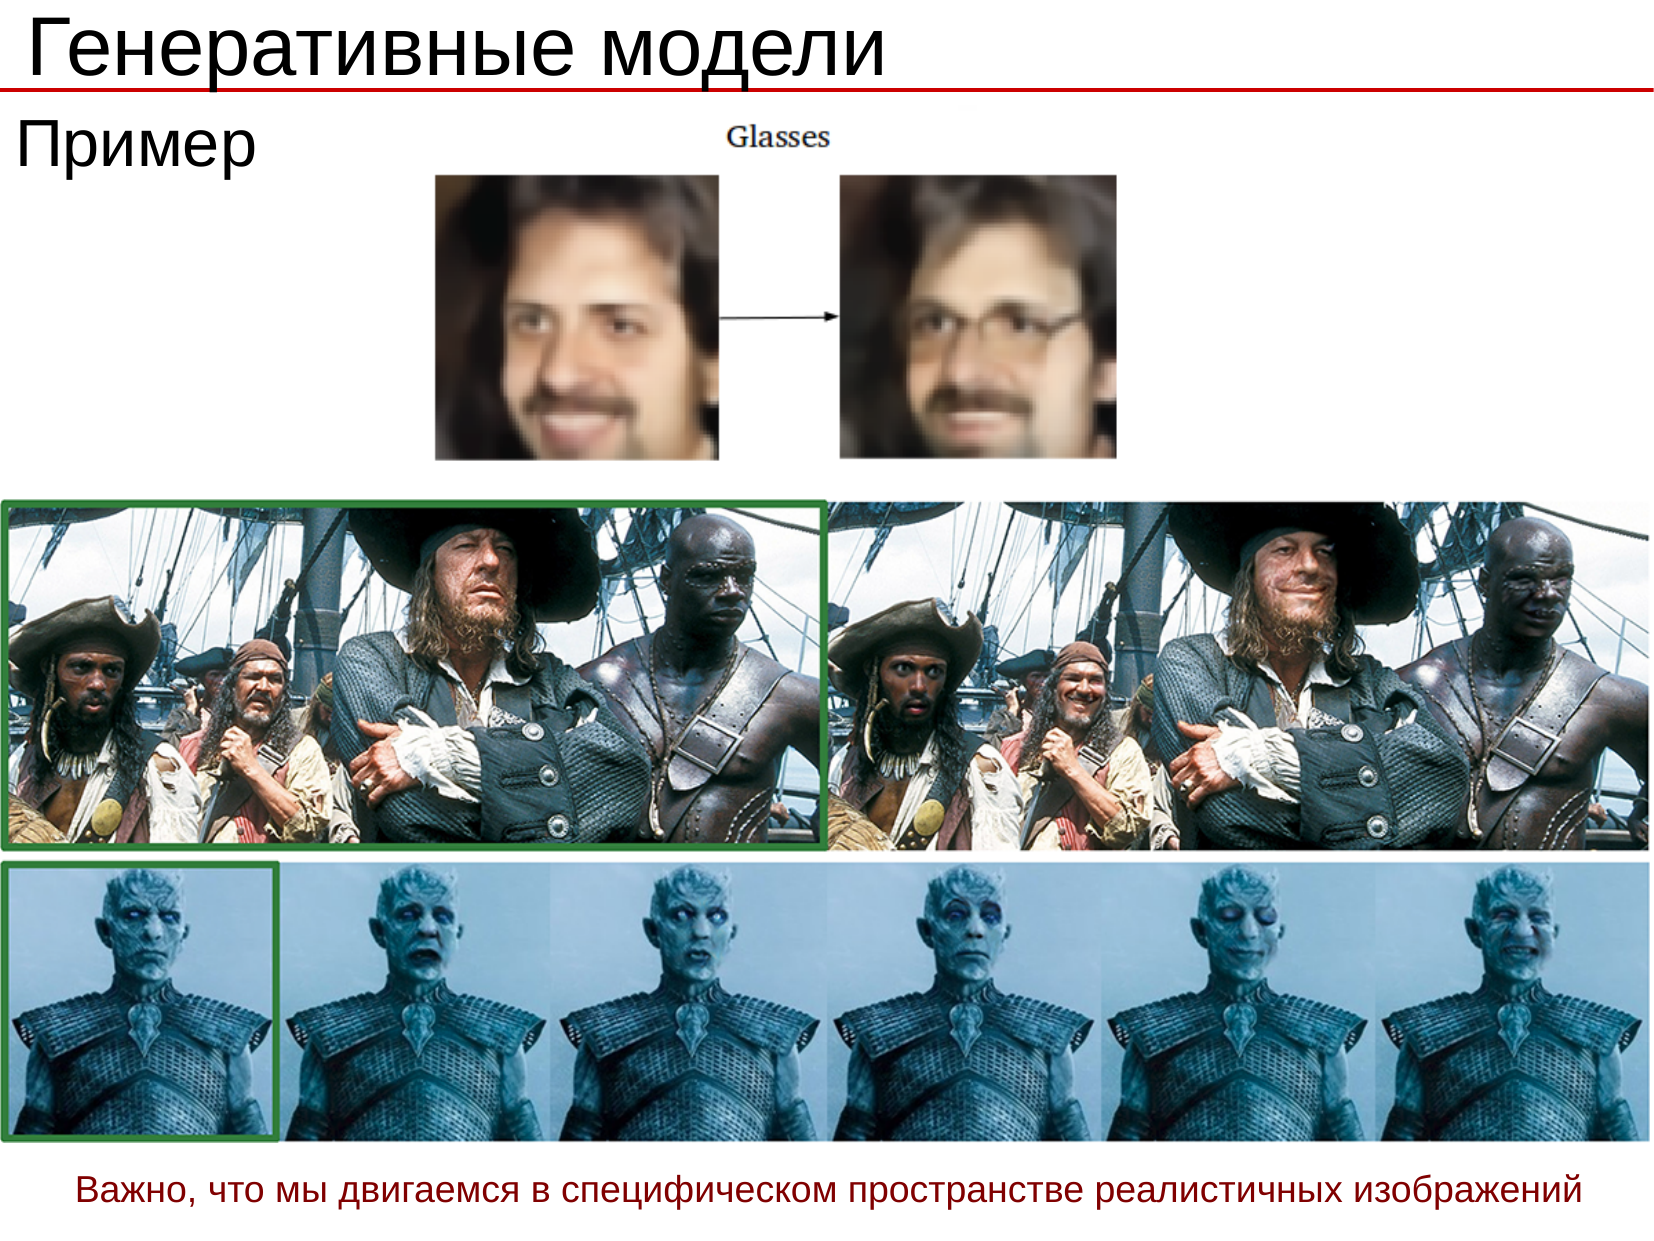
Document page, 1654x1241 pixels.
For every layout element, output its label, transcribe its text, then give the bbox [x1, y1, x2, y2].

title Генеративные модели [26, 0, 1471, 94]
text_box Важно, что мы двигаемся в специфическом пространстве реалистичных изображений [60, 1161, 1651, 1241]
list Пример [15, 105, 390, 196]
picture [0, 105, 1654, 1143]
